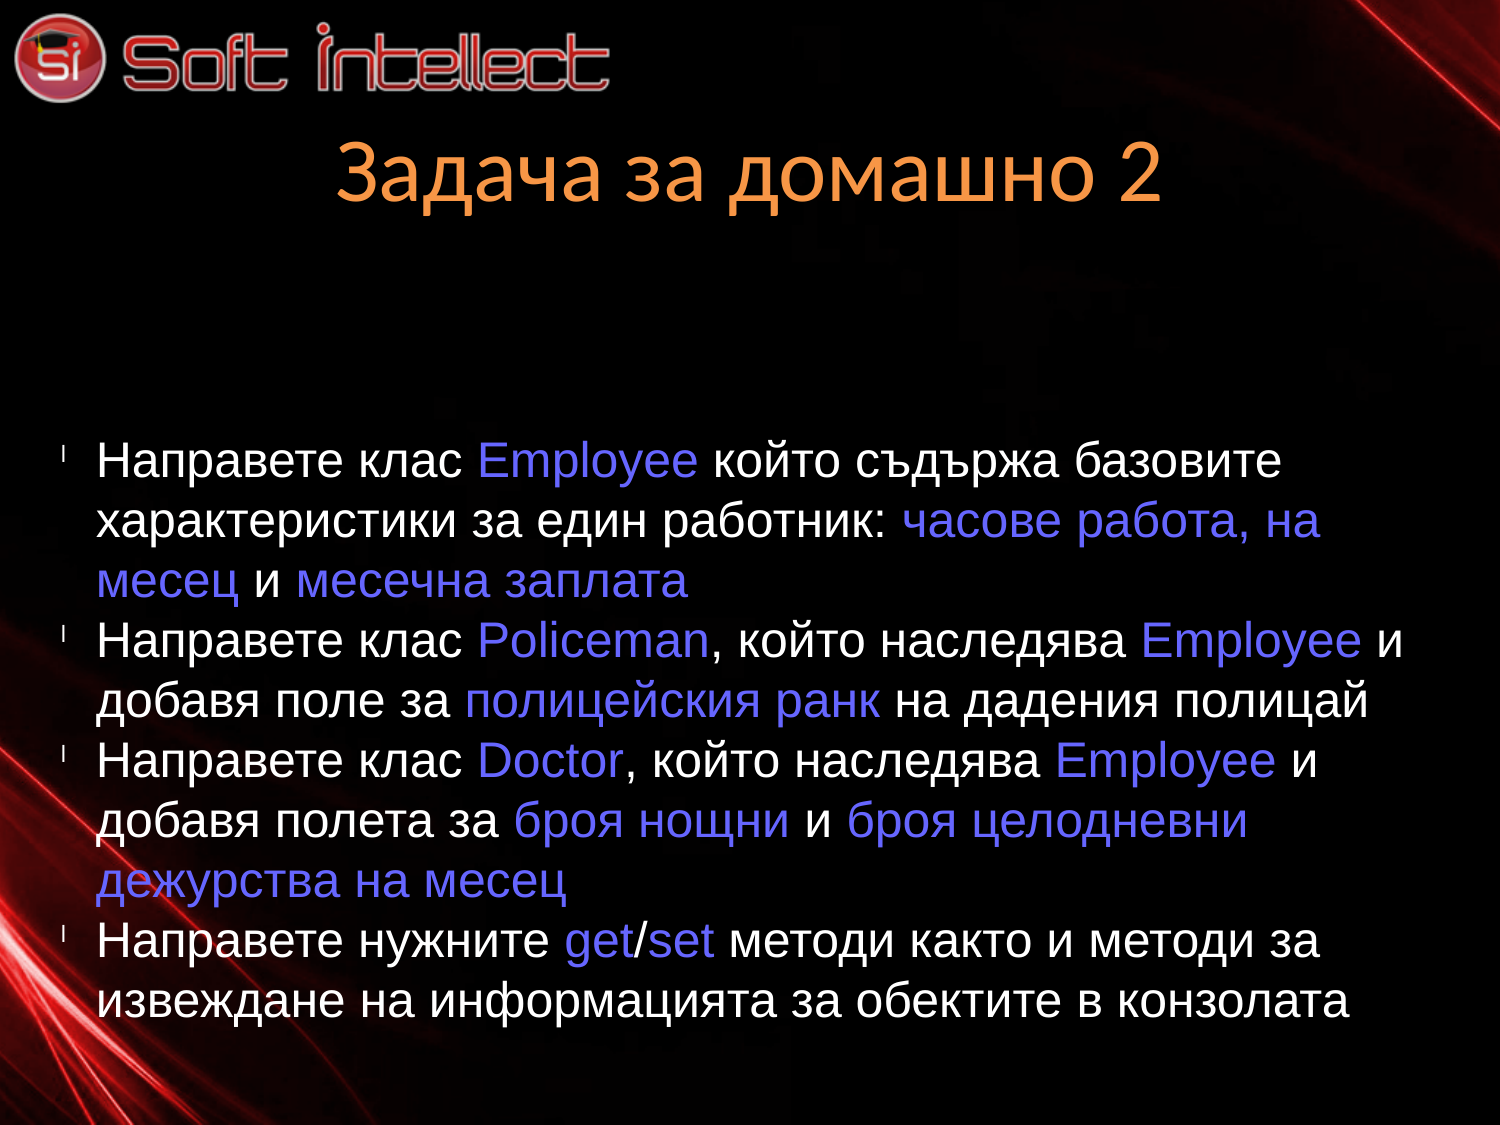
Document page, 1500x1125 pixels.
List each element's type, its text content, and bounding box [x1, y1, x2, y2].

text_box Направете клас Employee който съдържа базовите характеристики за един работник: часове работа, на месец и месечна заплата Направете клас Policeman, който наследява Employee и добавя поле за полицейския ранк на дадения полицай Направете клас Doctor, който наследява Employee и добавя полета за броя нощни и броя целодневни дежурства на месец Направете нужните get/set методи както и методи за извеждане на информацията за обектите в конзолата [45, 420, 1455, 660]
picture [0, 0, 1500, 1125]
text_box Задача за домашно 2 [75, 71, 1425, 259]
